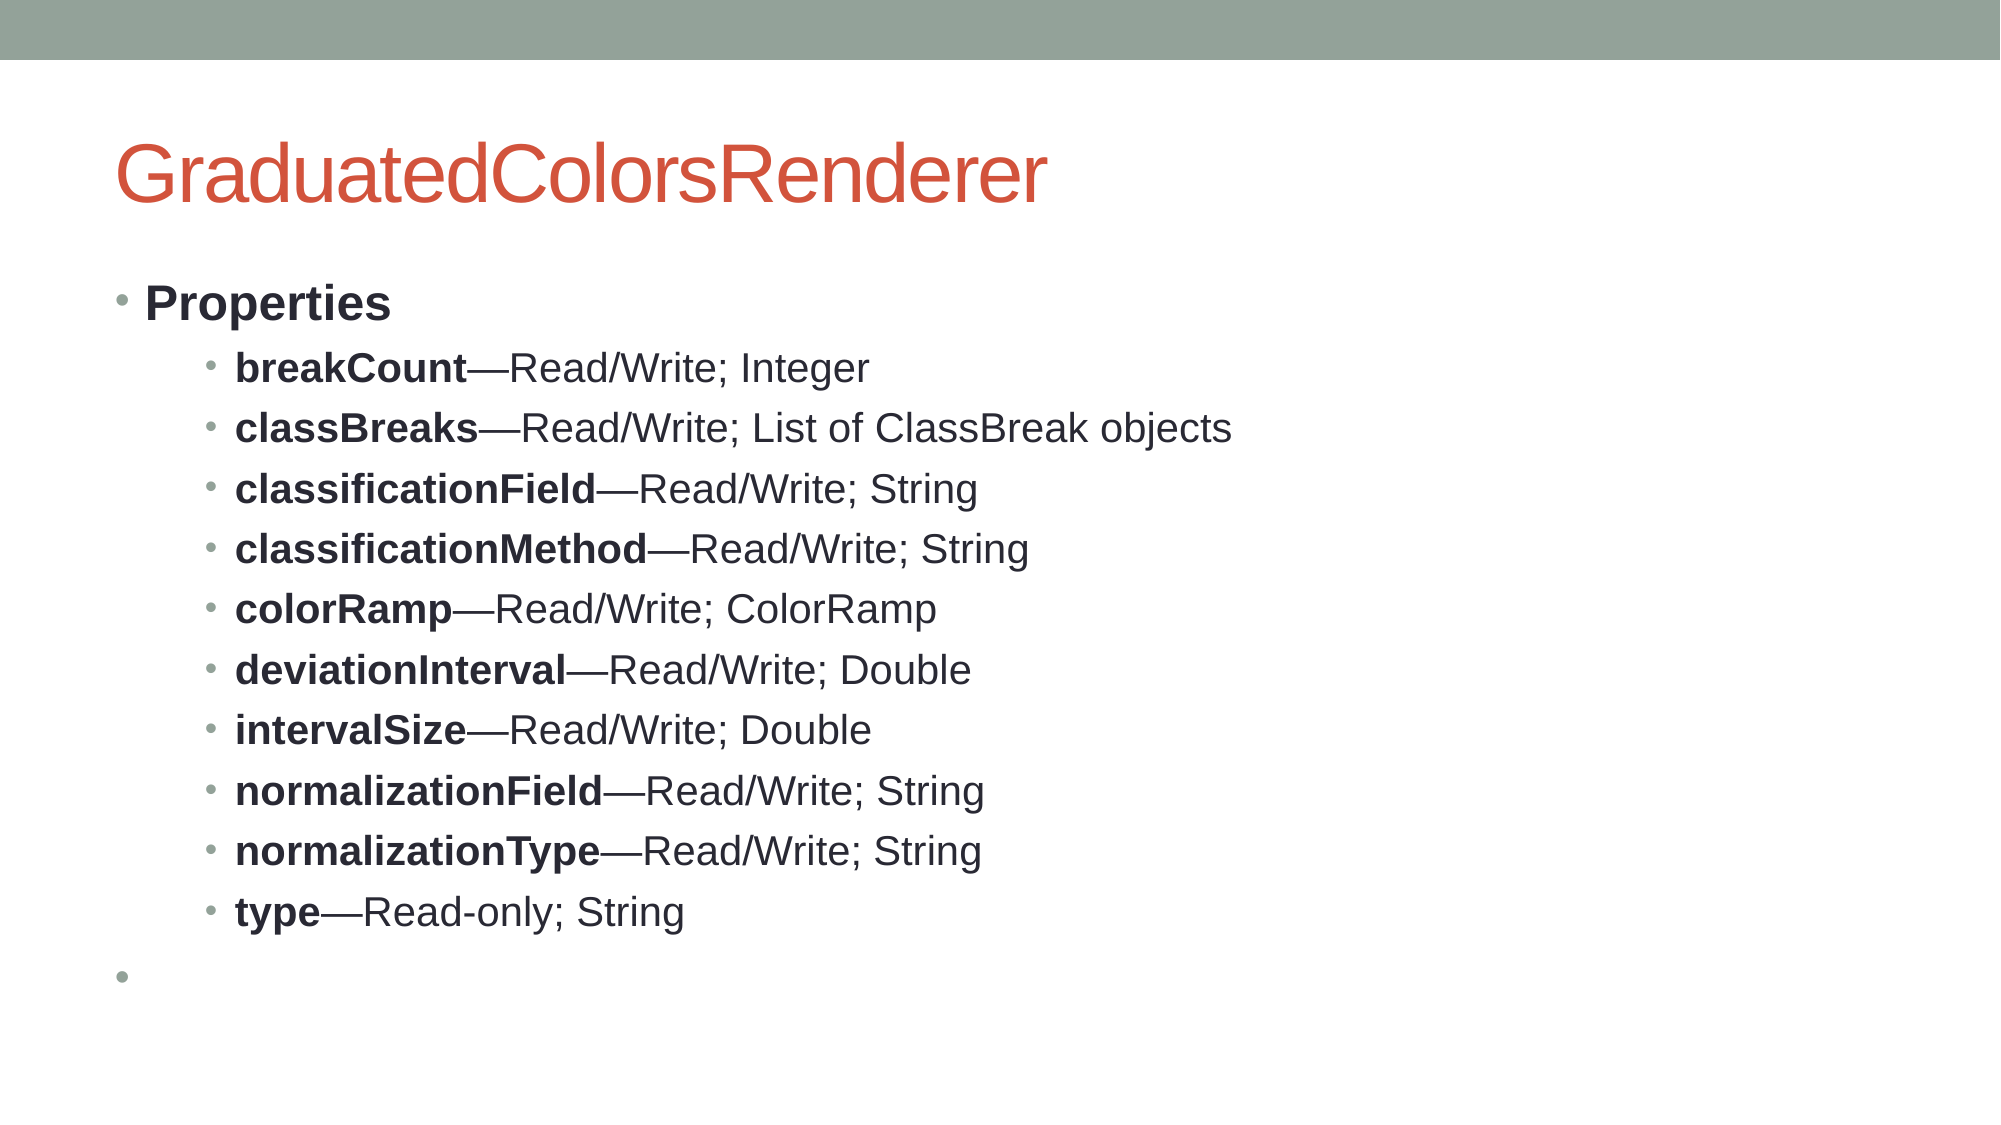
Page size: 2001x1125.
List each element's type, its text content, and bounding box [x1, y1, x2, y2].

title GraduatedColorsRenderer [99, 87, 1900, 251]
list Properties breakCount—Read/Write; Integer classBreaks—Read/Write; List of ClassBreak objects classificationField—Read/Write; String classificationMethod—Read/Write; String colorRamp—Read/Write; ColorRamp deviationInterval—Read/Write; Double intervalSize—Read/Write; Double normalizationField—Read/Write; String normalizationType—Read/Write; String type—Read-only; String [99, 262, 1900, 1063]
